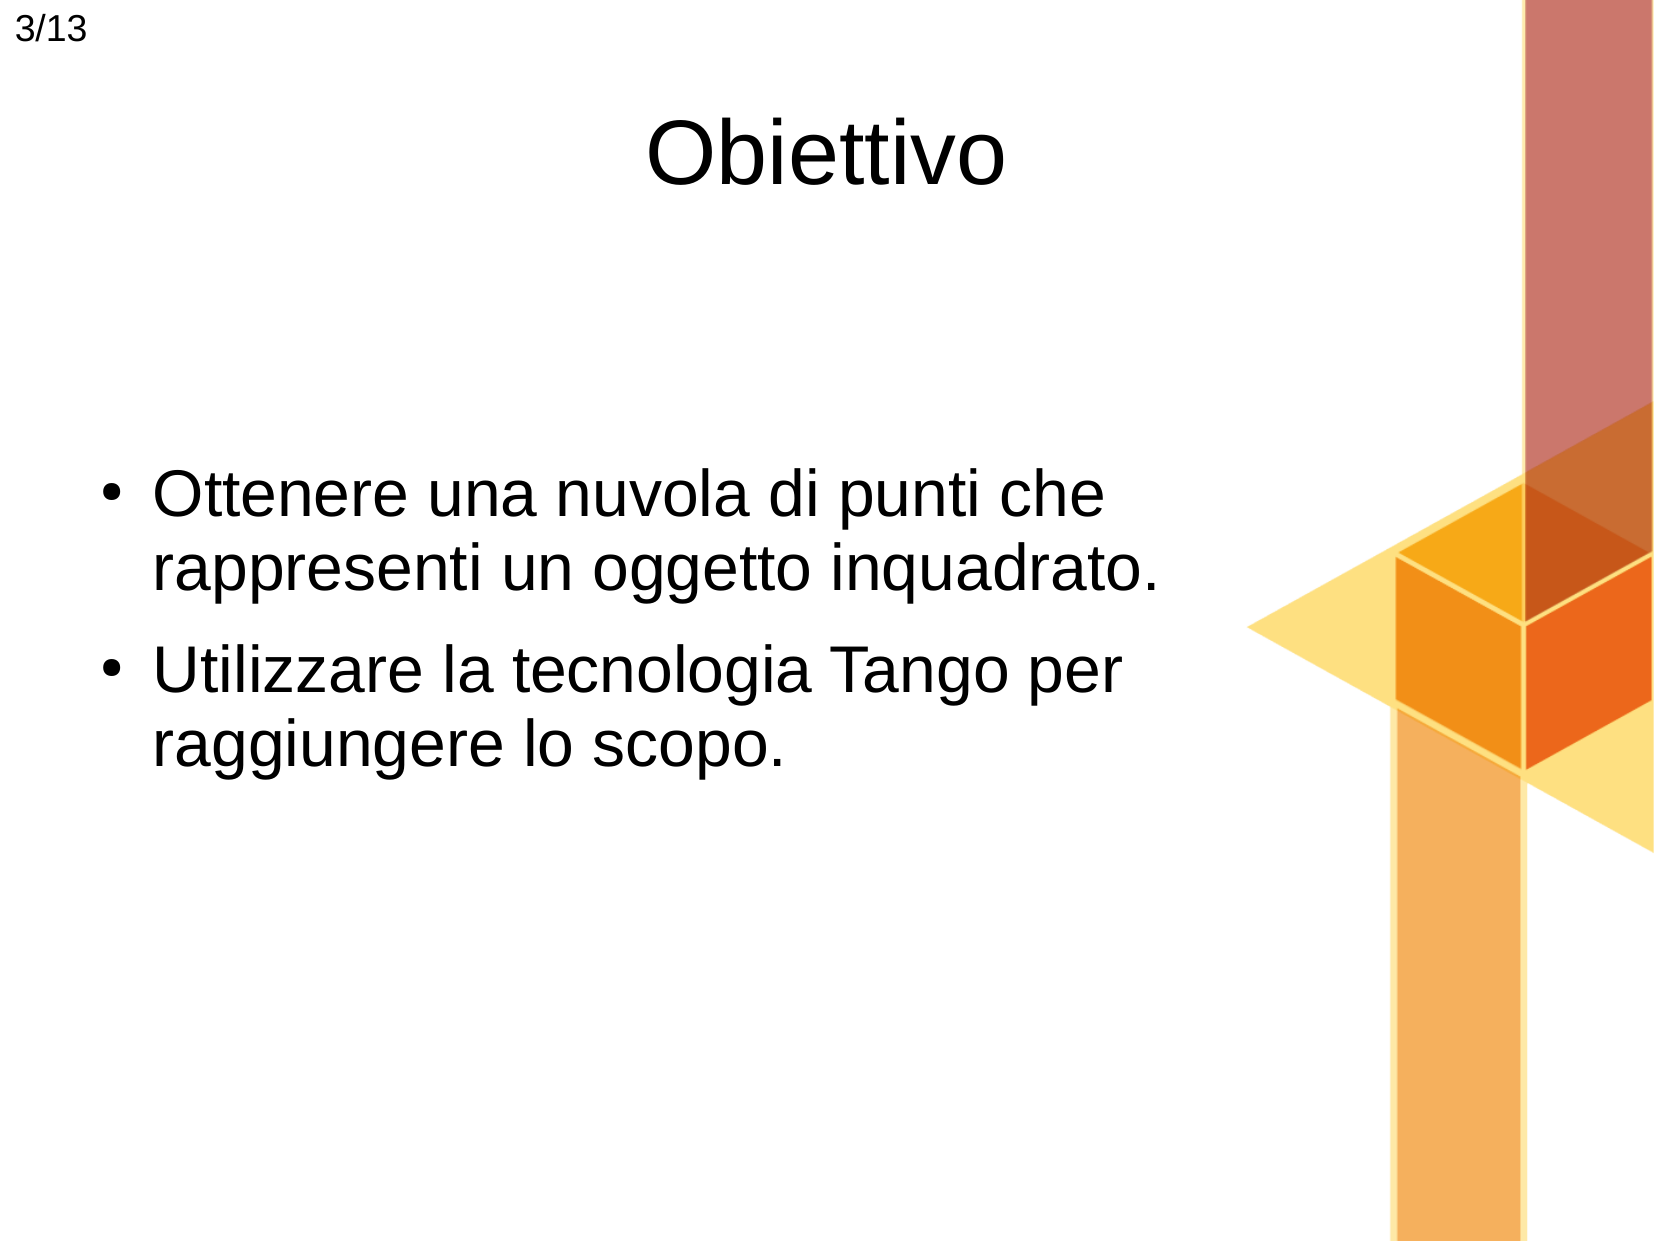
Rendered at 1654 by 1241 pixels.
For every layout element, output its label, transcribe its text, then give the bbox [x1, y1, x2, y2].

title Obiettivo [82, 49, 1571, 257]
text_box 3/13 [0, 0, 119, 99]
list Ottenere una nuvola di punti che rappresenti un oggetto inquadrato. Utilizzare la tecnologia Tango per raggiungere lo scopo. [82, 456, 1347, 784]
picture [0, 0, 1654, 1241]
